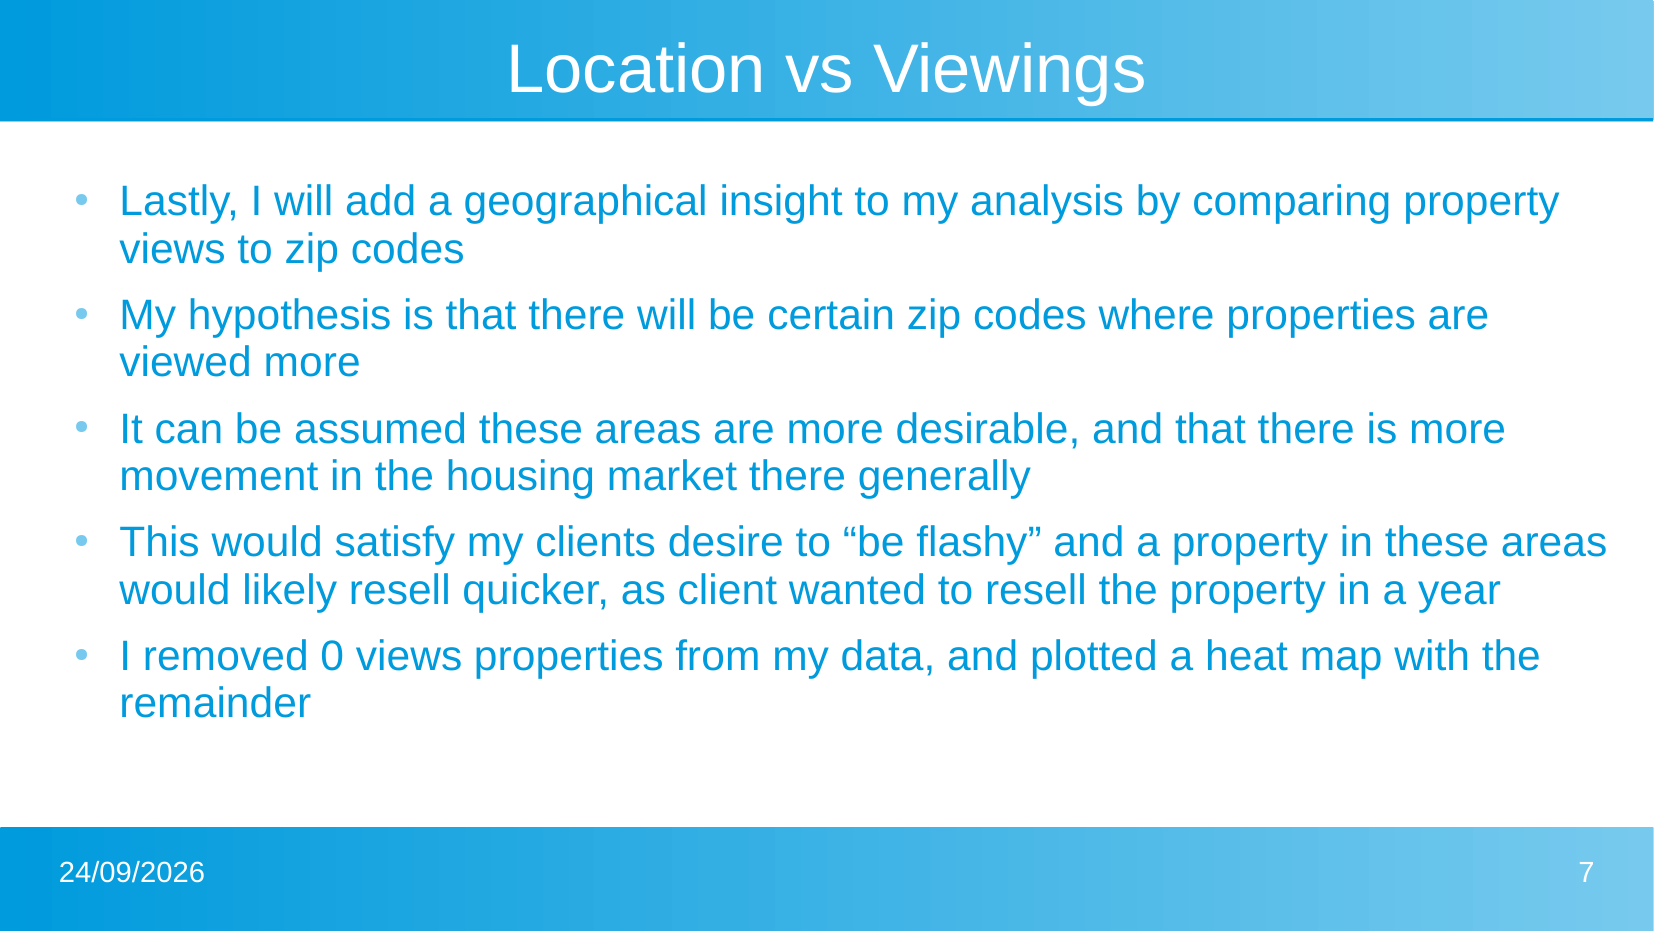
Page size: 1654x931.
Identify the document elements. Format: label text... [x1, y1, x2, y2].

list Lastly, I will add a geographical insight to my analysis by comparing property views to zip codes My hypothesis is that there will be certain zip codes where properties are viewed more It can be assumed these areas are more desirable, and that there is more movement in the housing market there generally This would satisfy my clients desire to “be flashy” and a property in these areas would likely resell quicker, as client wanted to resell the property in a year I removed 0 views properties from my data, and plotted a heat map with the remainder [59, 177, 1625, 768]
title Location vs Viewings [59, 29, 1595, 108]
